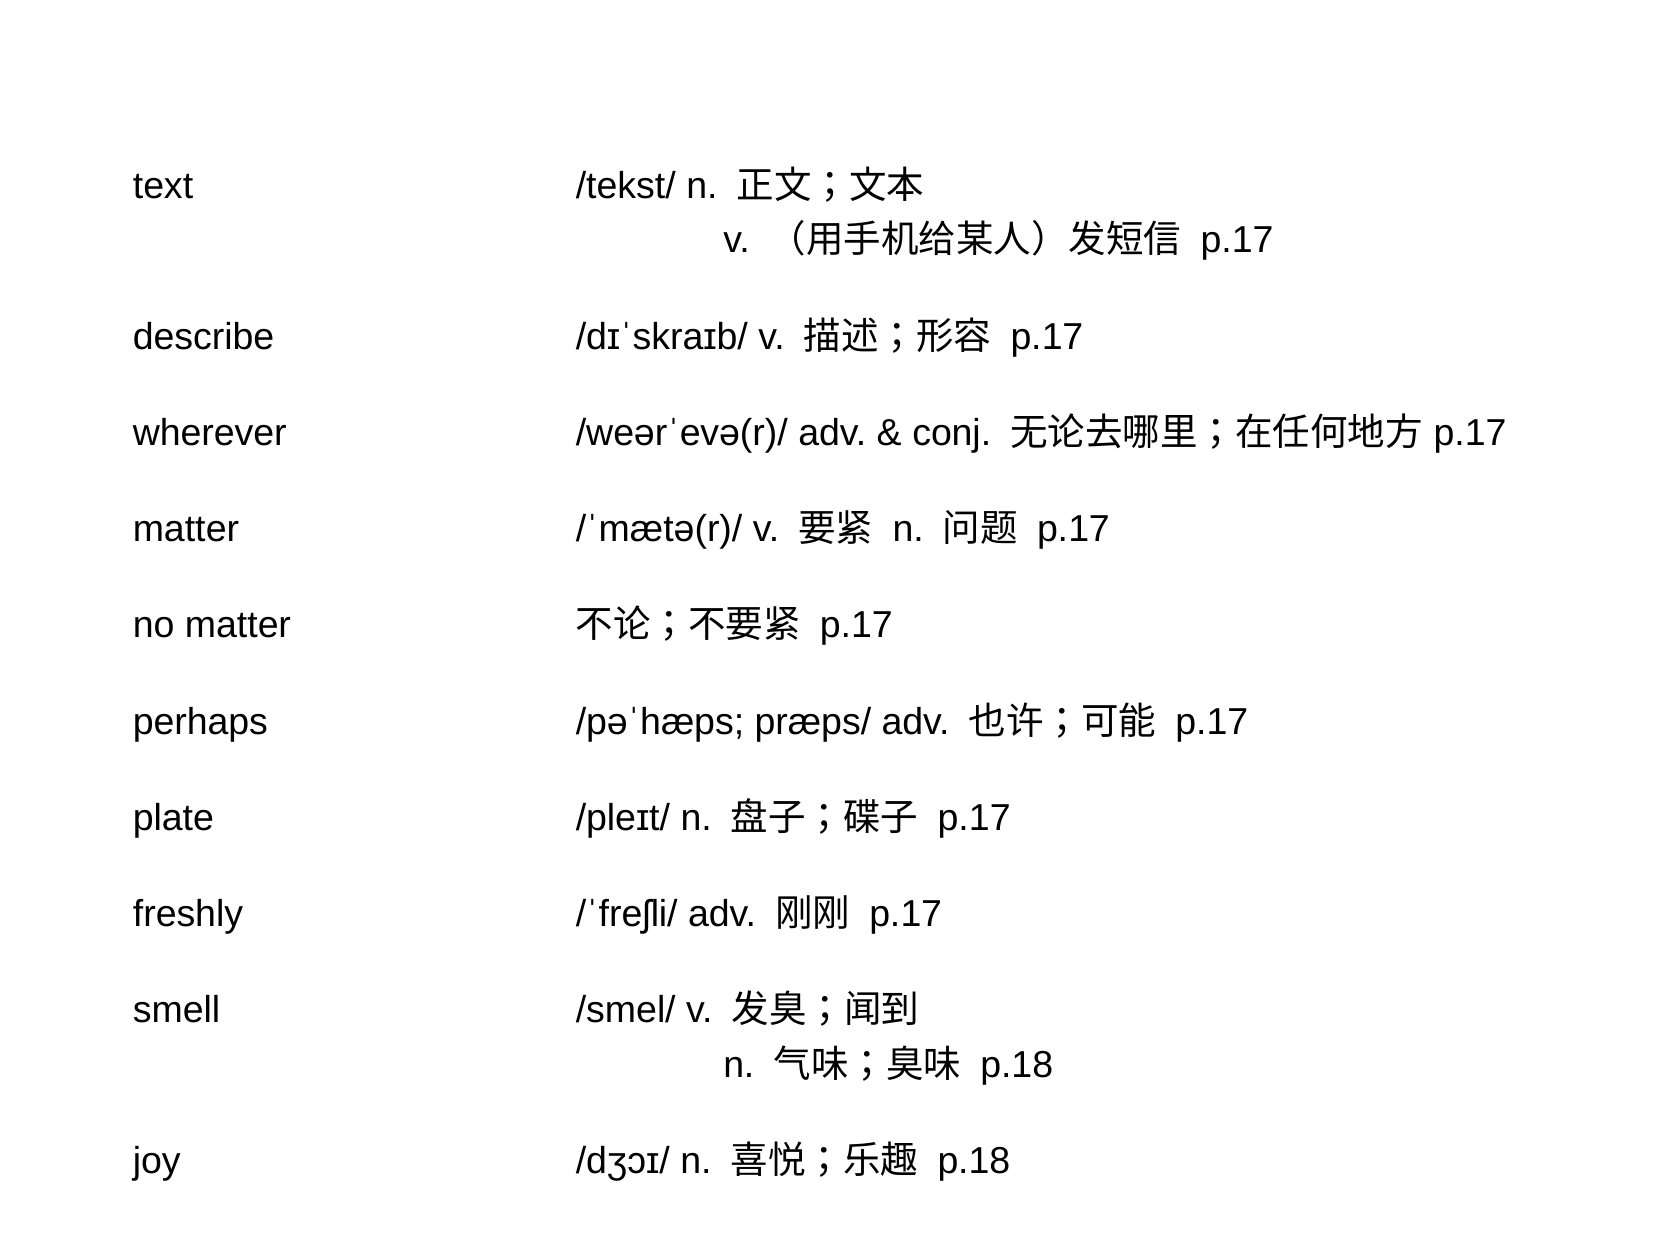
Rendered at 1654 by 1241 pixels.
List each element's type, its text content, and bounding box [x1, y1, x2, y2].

text_box text /tekst/ n. 正文；文本 v. （用手机给某人）发短信 p.17 describe /dɪˈskraɪb/ v. 描述；形容 p.17 wherever /weərˈevə(r)/ adv. & conj. 无论去哪里；在任何地方p.17 matter /ˈmætə(r)/ v. 要紧 n. 问题 p.17 no matter 不论；不要紧 p.17 perhaps /pəˈhæps; præps/ adv. 也许；可能 p.17 plate /pleɪt/ n. 盘子；碟子 p.17 freshly /ˈfreʃli/ adv. 刚刚 p.17 smell /smel/ v. 发臭；闻到 n. 气味；臭味 p.18 joy /dʒɔɪ/ n. 喜悦；乐趣 p.18 [118, 147, 1536, 1123]
